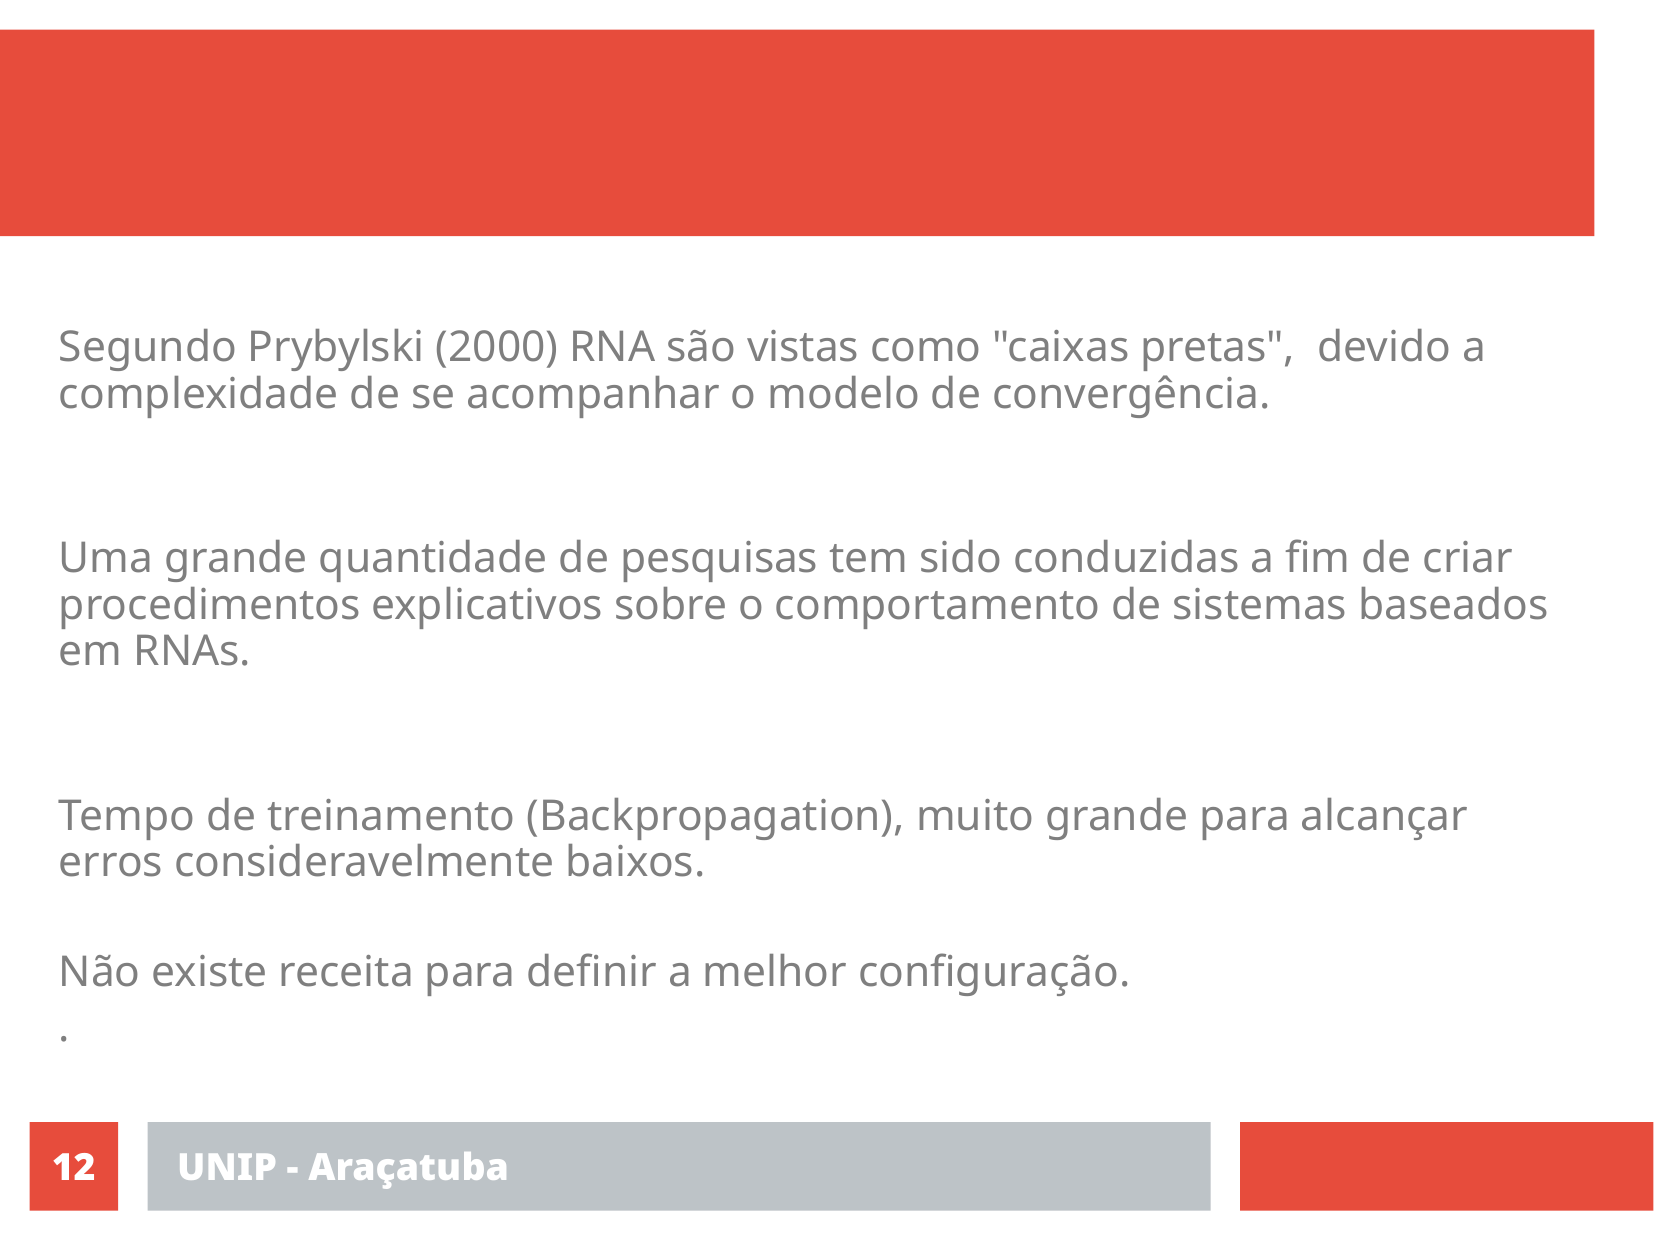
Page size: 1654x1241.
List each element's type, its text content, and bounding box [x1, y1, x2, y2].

list Segundo Prybylski (2000) RNA são vistas como "caixas pretas", devido a complexidade de se acompanhar o modelo de convergência. Uma grande quantidade de pesquisas tem sido conduzidas a fim de criar procedimentos explicativos sobre o comportamento de sistemas baseados em RNAs. Tempo de treinamento (Backpropagation), muito grande para alcançar erros consideravelmente baixos. Não existe receita para definir a melhor configuração. . [59, 324, 1565, 1093]
